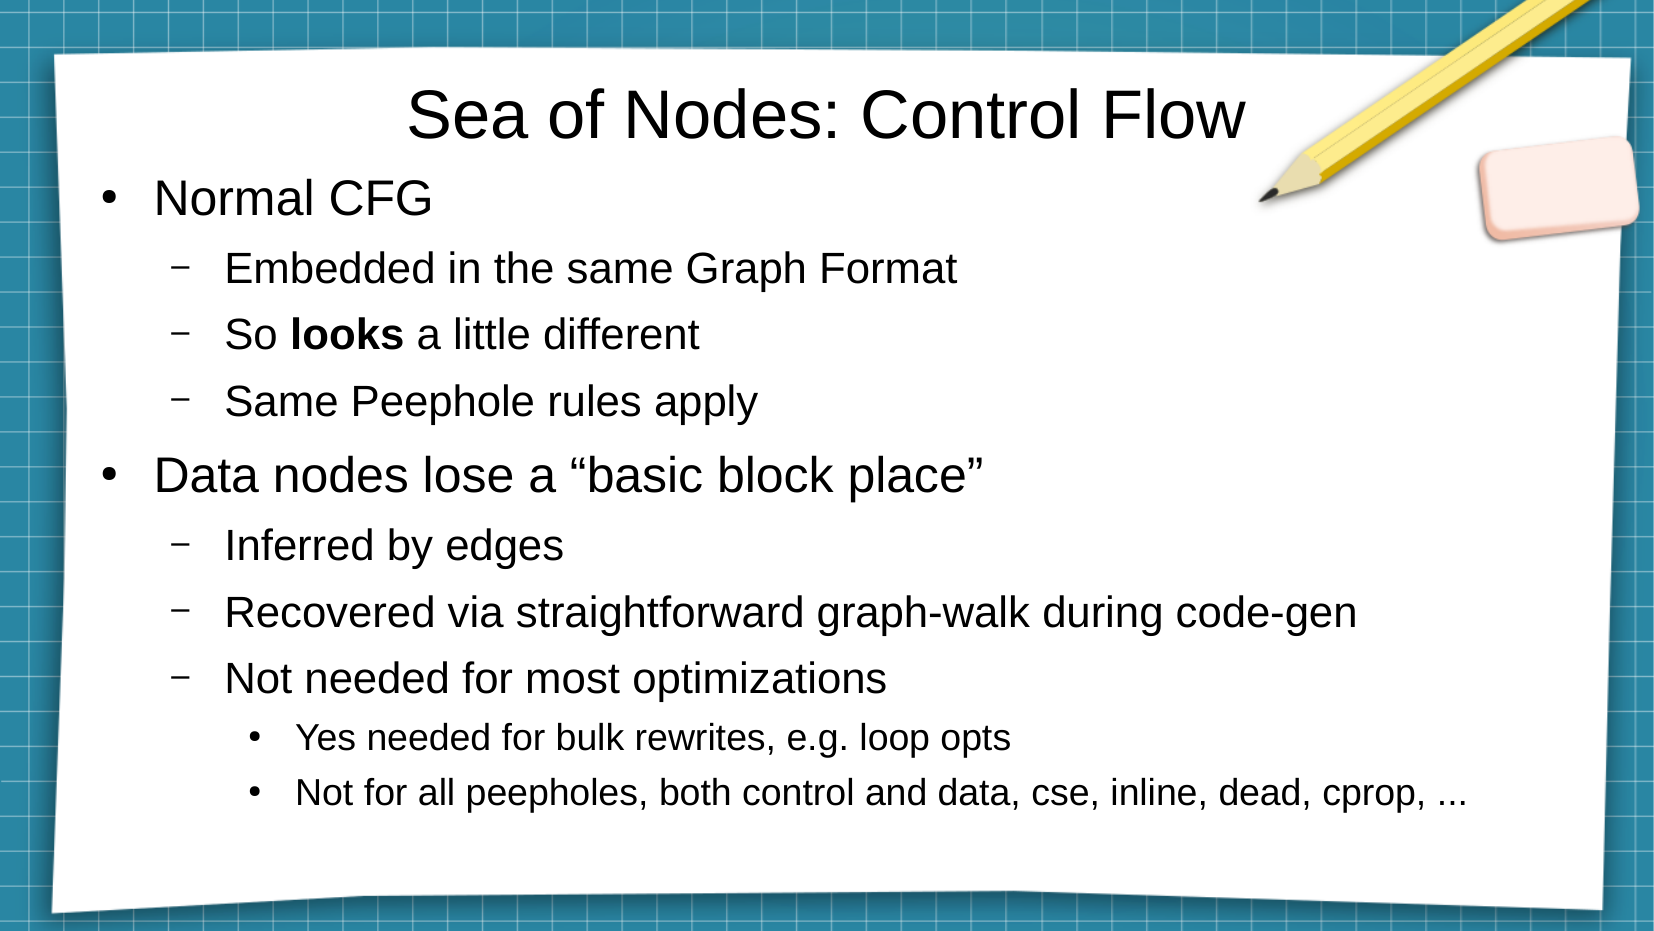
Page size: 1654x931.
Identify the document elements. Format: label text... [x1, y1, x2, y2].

list Normal CFG Embedded in the same Graph Format So looks a little different Same Peephole rules apply Data nodes lose a “basic block place” Inferred by edges Recovered via straightforward graph-walk during code-gen Not needed for most optimizations Yes needed for bulk rewrites, e.g. loop opts Not for all peepholes, both control and data, cse, inline, dead, cprop, ... [82, 170, 1486, 856]
title Sea of Nodes: Control Flow [82, 37, 1571, 193]
picture [0, 0, 1654, 931]
